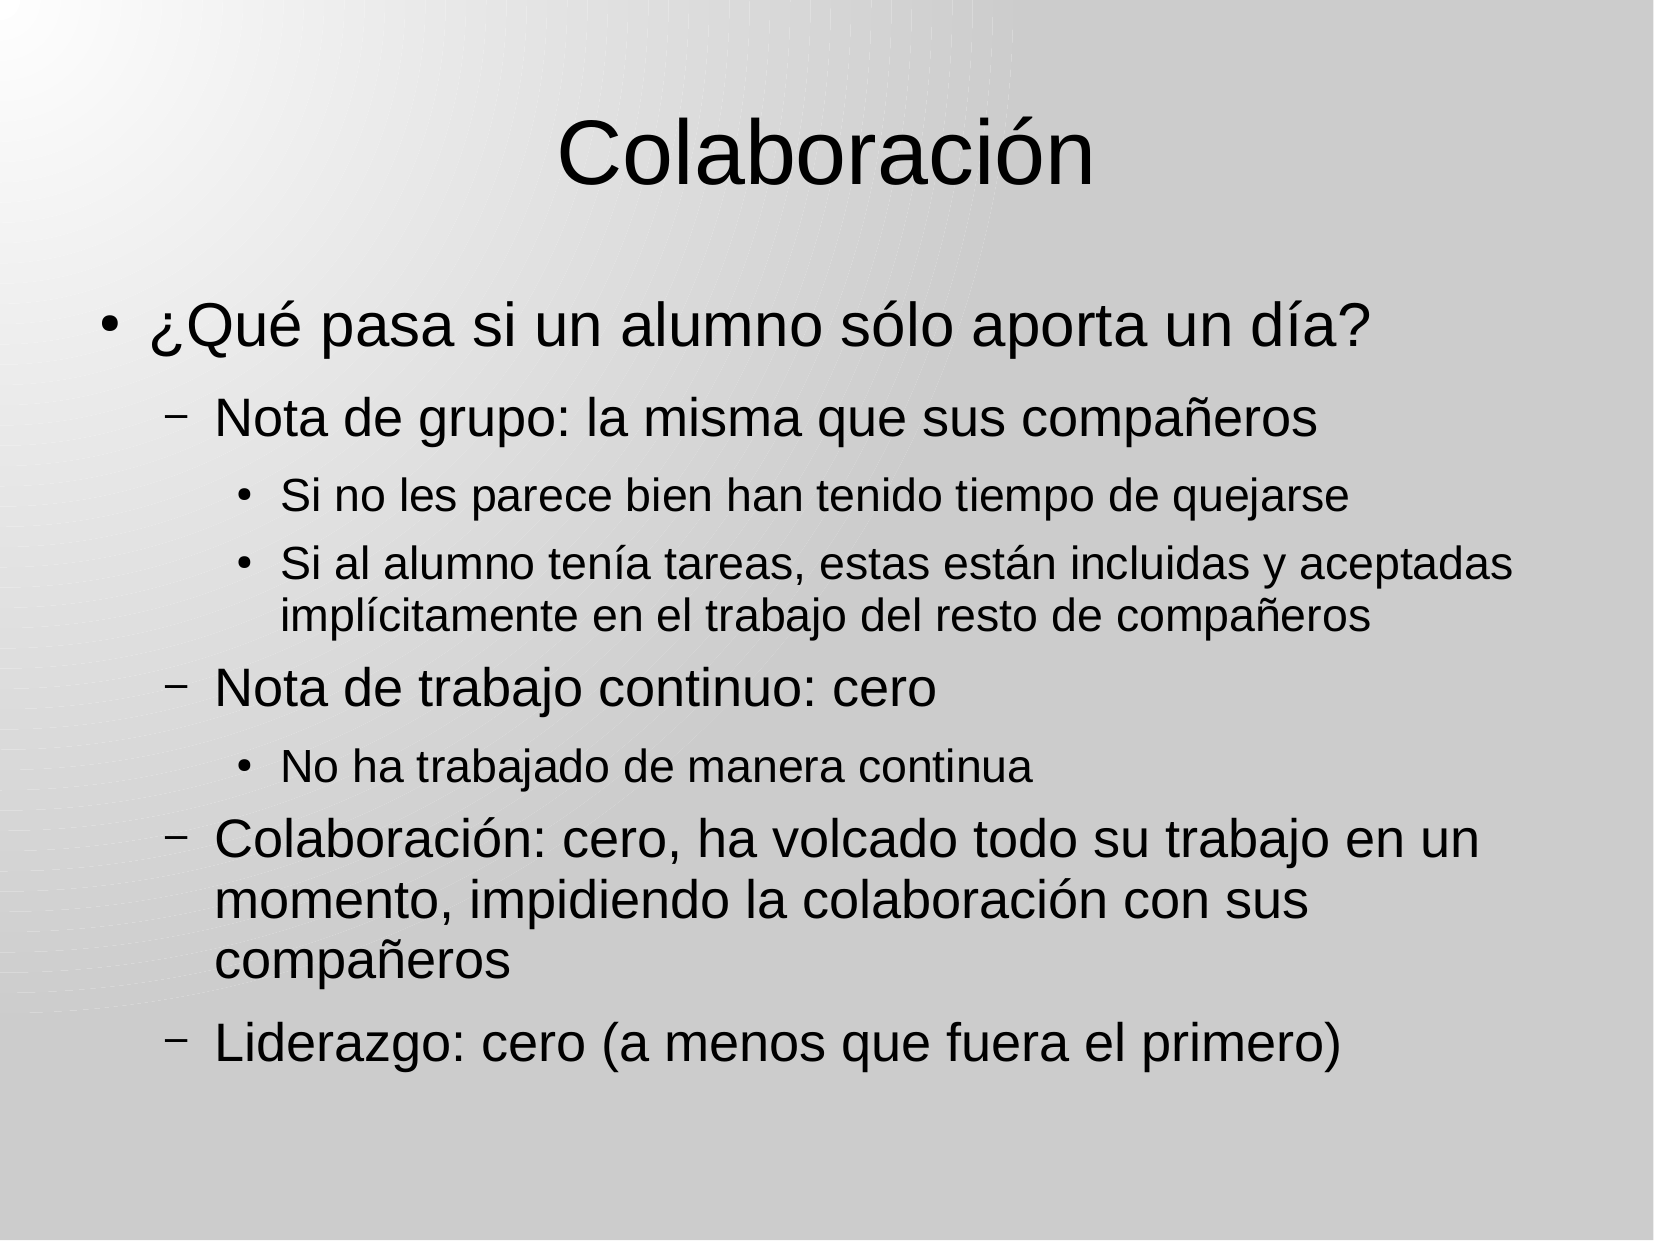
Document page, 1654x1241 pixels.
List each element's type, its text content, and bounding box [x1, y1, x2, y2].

title Colaboración [82, 49, 1571, 257]
list ¿Qué pasa si un alumno sólo aporta un día? Nota de grupo: la misma que sus compañeros Si no les parece bien han tenido tiempo de quejarse Si al alumno tenía tareas, estas están incluidas y aceptadas implícitamente en el trabajo del resto de compañeros Nota de trabajo continuo: cero No ha trabajado de manera continua Colaboración: cero, ha volcado todo su trabajo en un momento, impidiendo la colaboración con sus compañeros Liderazgo: cero (a menos que fuera el primero) [82, 290, 1538, 1109]
